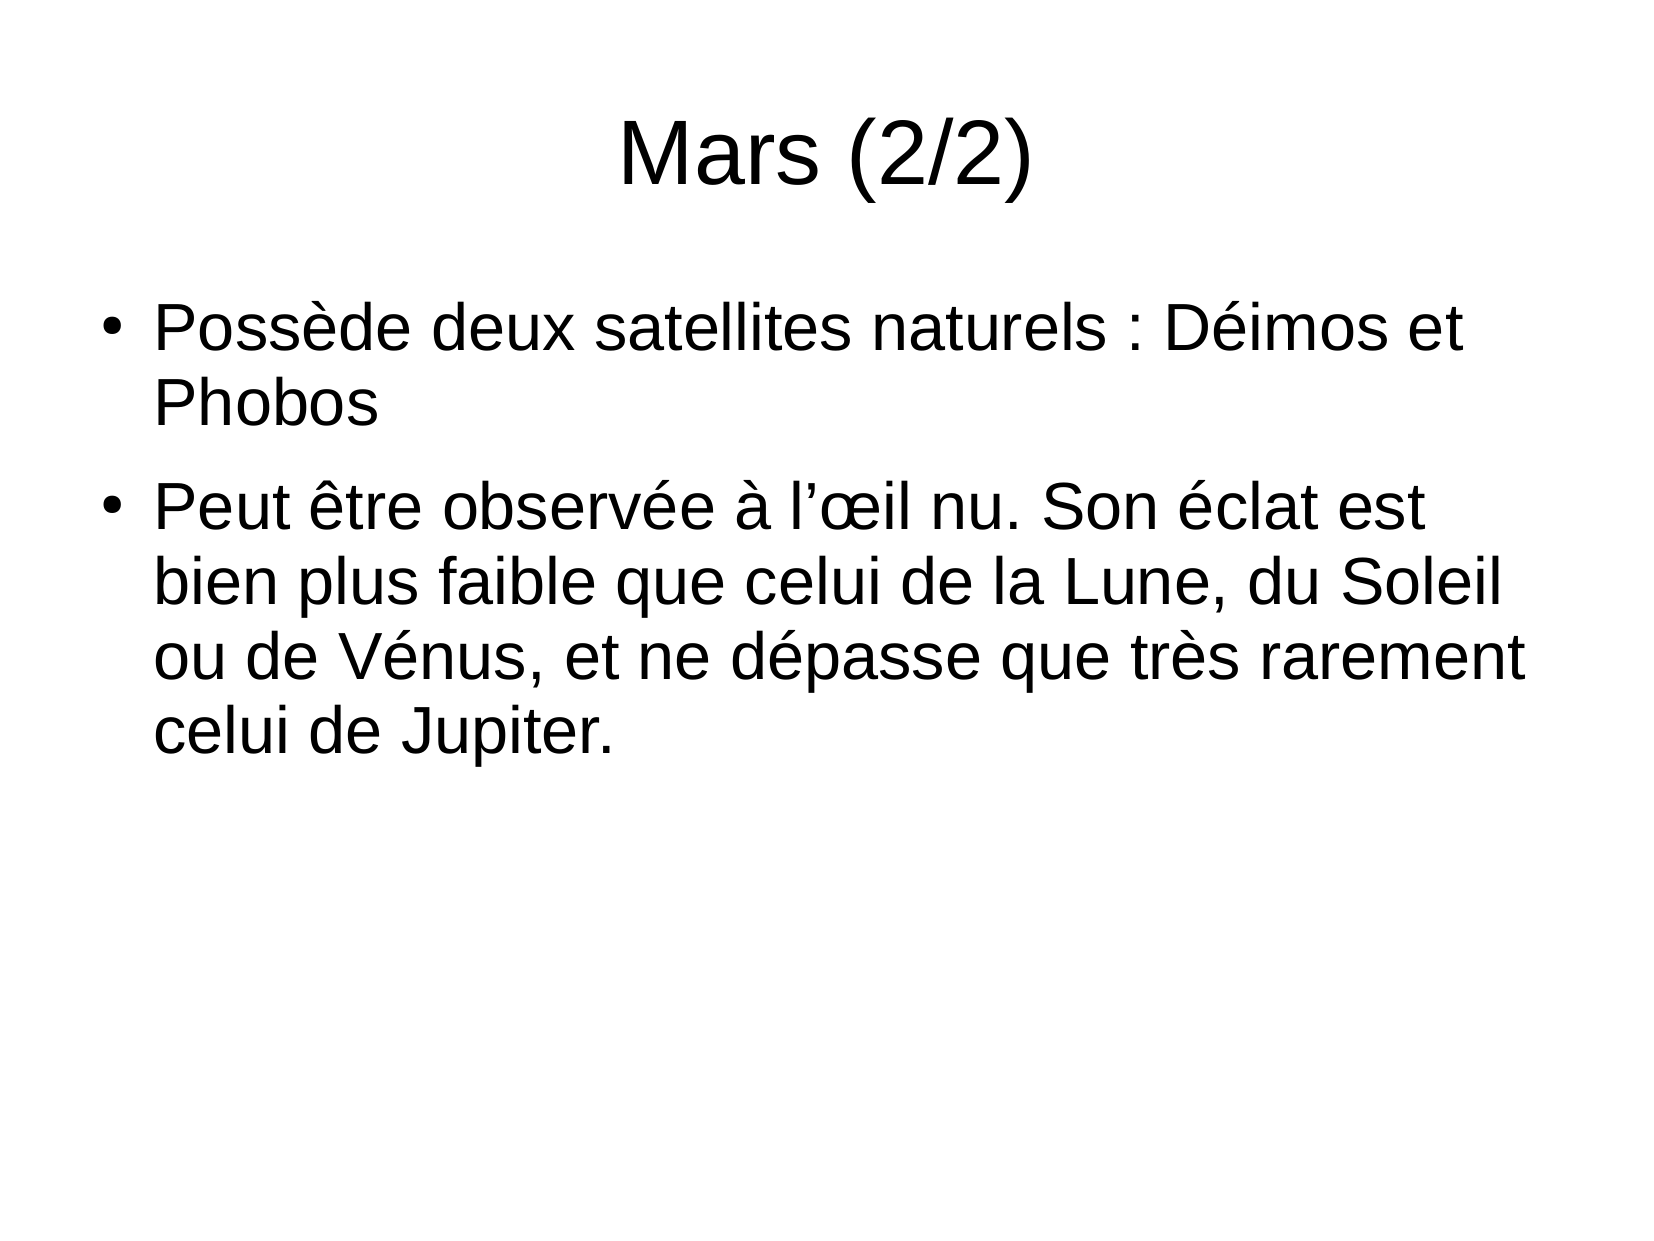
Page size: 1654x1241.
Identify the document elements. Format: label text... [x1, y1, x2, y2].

title Mars (2/2) [82, 49, 1571, 257]
list Possède deux satellites naturels : Déimos et Phobos Peut être observée à l’œil nu. Son éclat est bien plus faible que celui de la Lune, du Soleil ou de Vénus, et ne dépasse que très rarement celui de Jupiter. [82, 290, 1571, 1109]
